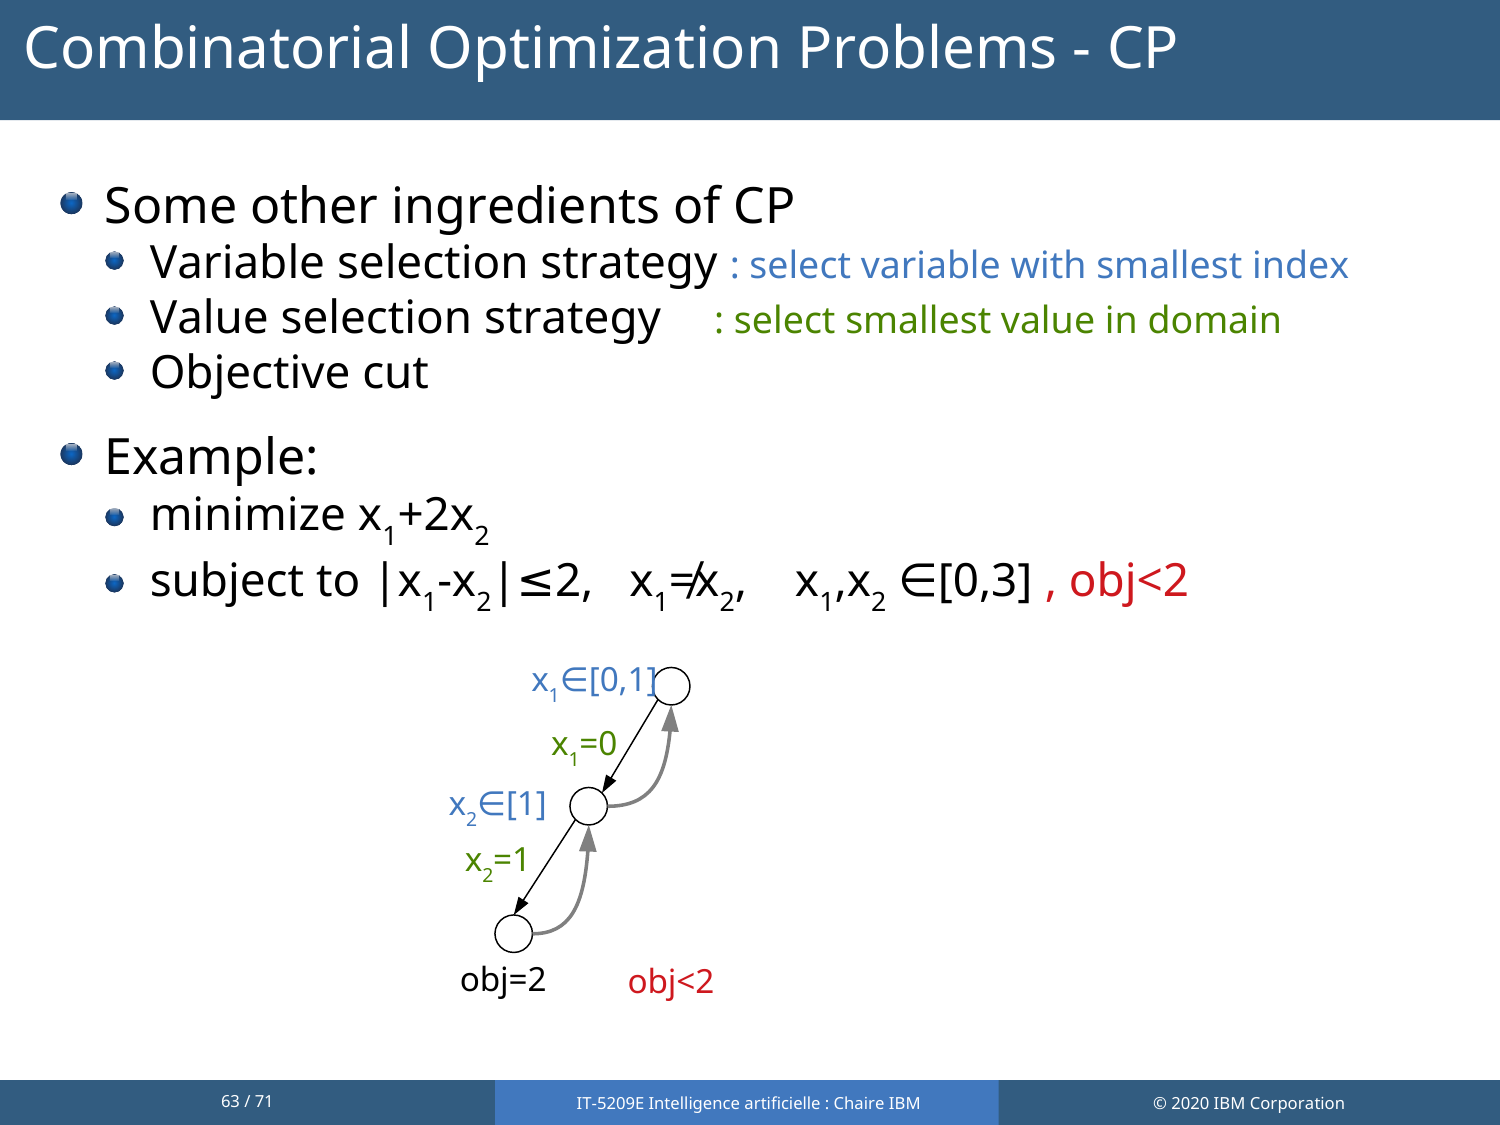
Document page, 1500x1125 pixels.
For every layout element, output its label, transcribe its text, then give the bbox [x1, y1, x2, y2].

text_box x2=1 [450, 831, 558, 901]
text_box obj=2 [445, 950, 590, 1006]
title Combinatorial Optimization Problems - CP [0, 0, 1500, 121]
text_box x2∈[1] [433, 774, 629, 838]
text_box obj<2 [612, 952, 758, 1008]
text_box x1∈[0,1] [516, 650, 712, 714]
text_box x1=0 [536, 715, 644, 785]
text_box [494, 915, 533, 950]
list Some other ingredients of CP Variable selection strategy : select variable with smallest index Value selection strategy : select smallest value in domain Objective cut Example: minimize x1+2x2 subject to |x1-x2|≤2, x1≠x2, x1,x2 ∈[0,3] , obj<2 [45, 165, 1441, 1036]
